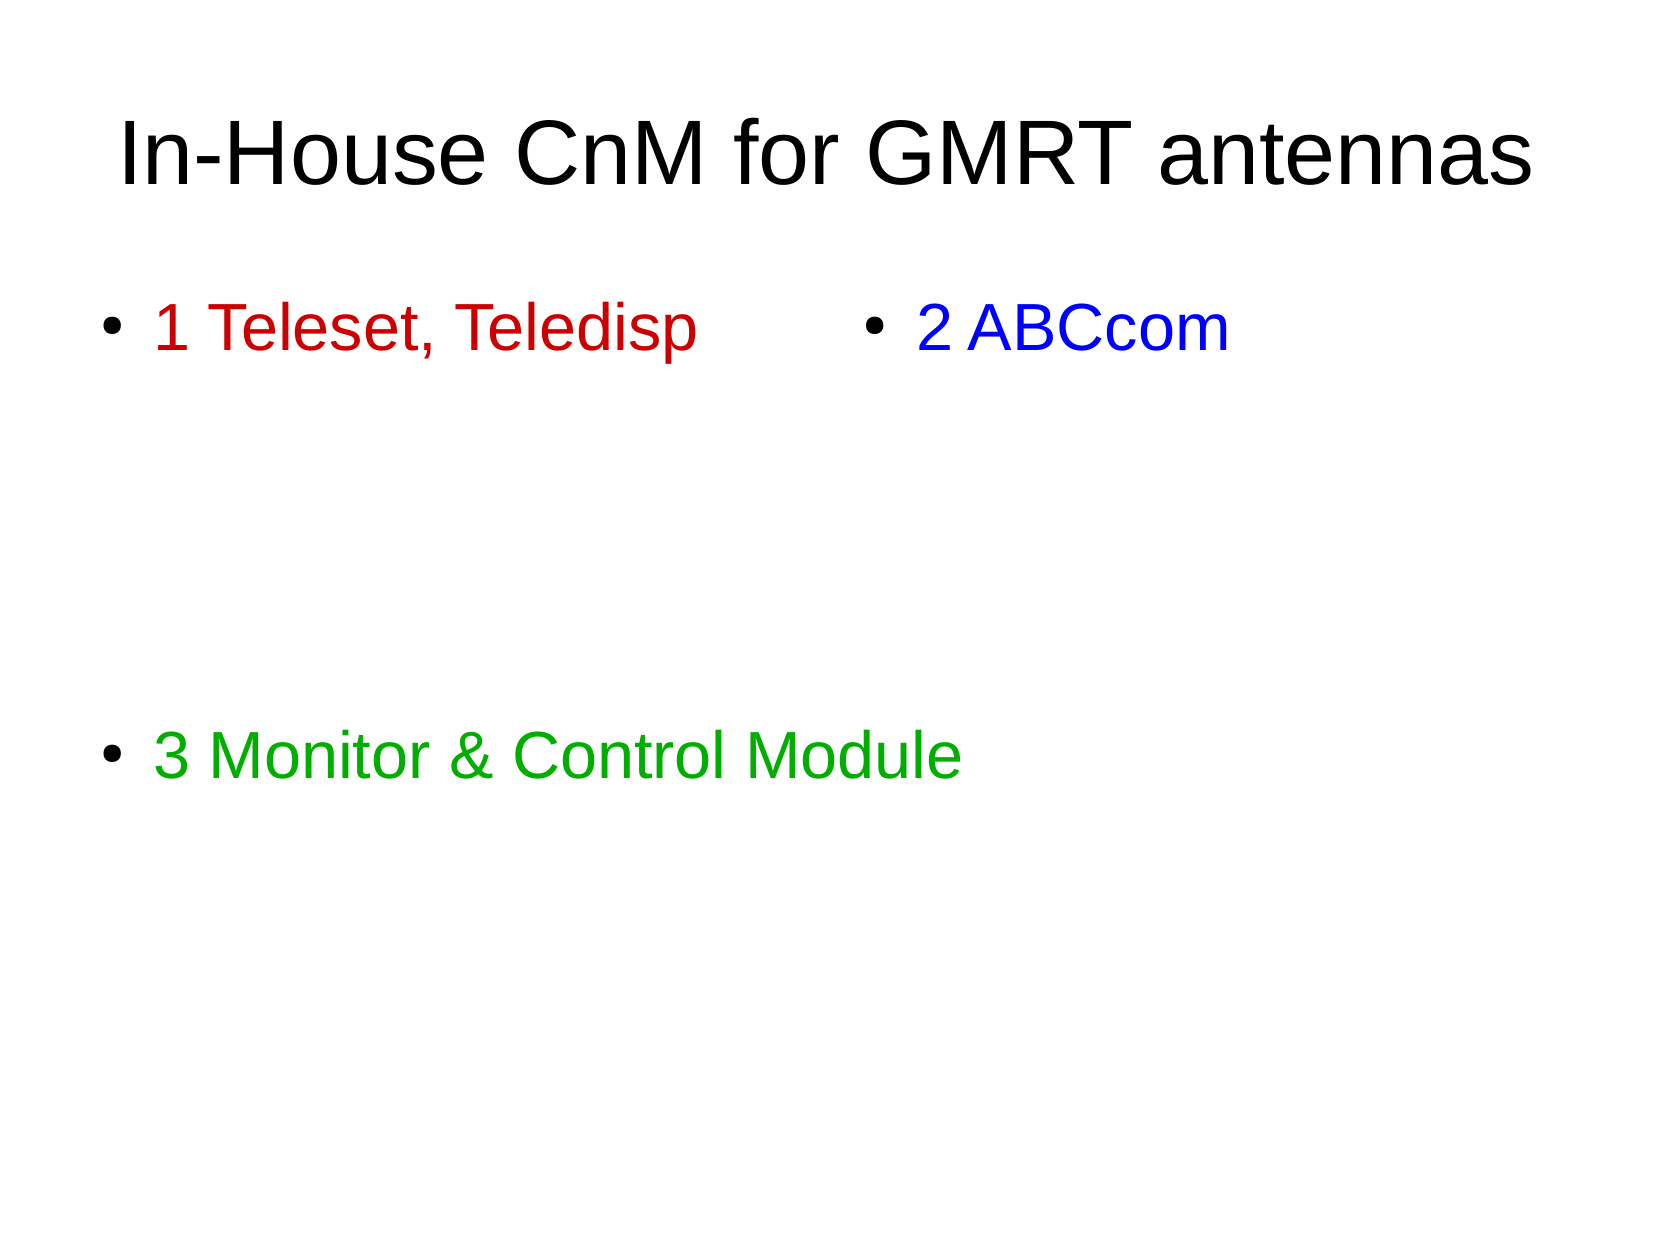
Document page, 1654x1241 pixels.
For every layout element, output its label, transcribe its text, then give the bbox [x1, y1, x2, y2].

list 3 Monitor & Control Module [82, 717, 1571, 1109]
list 1 Teleset, Teledisp [82, 290, 809, 681]
title In-House CnM for GMRT antennas [82, 49, 1571, 257]
list 2 ABCcom [845, 290, 1572, 681]
